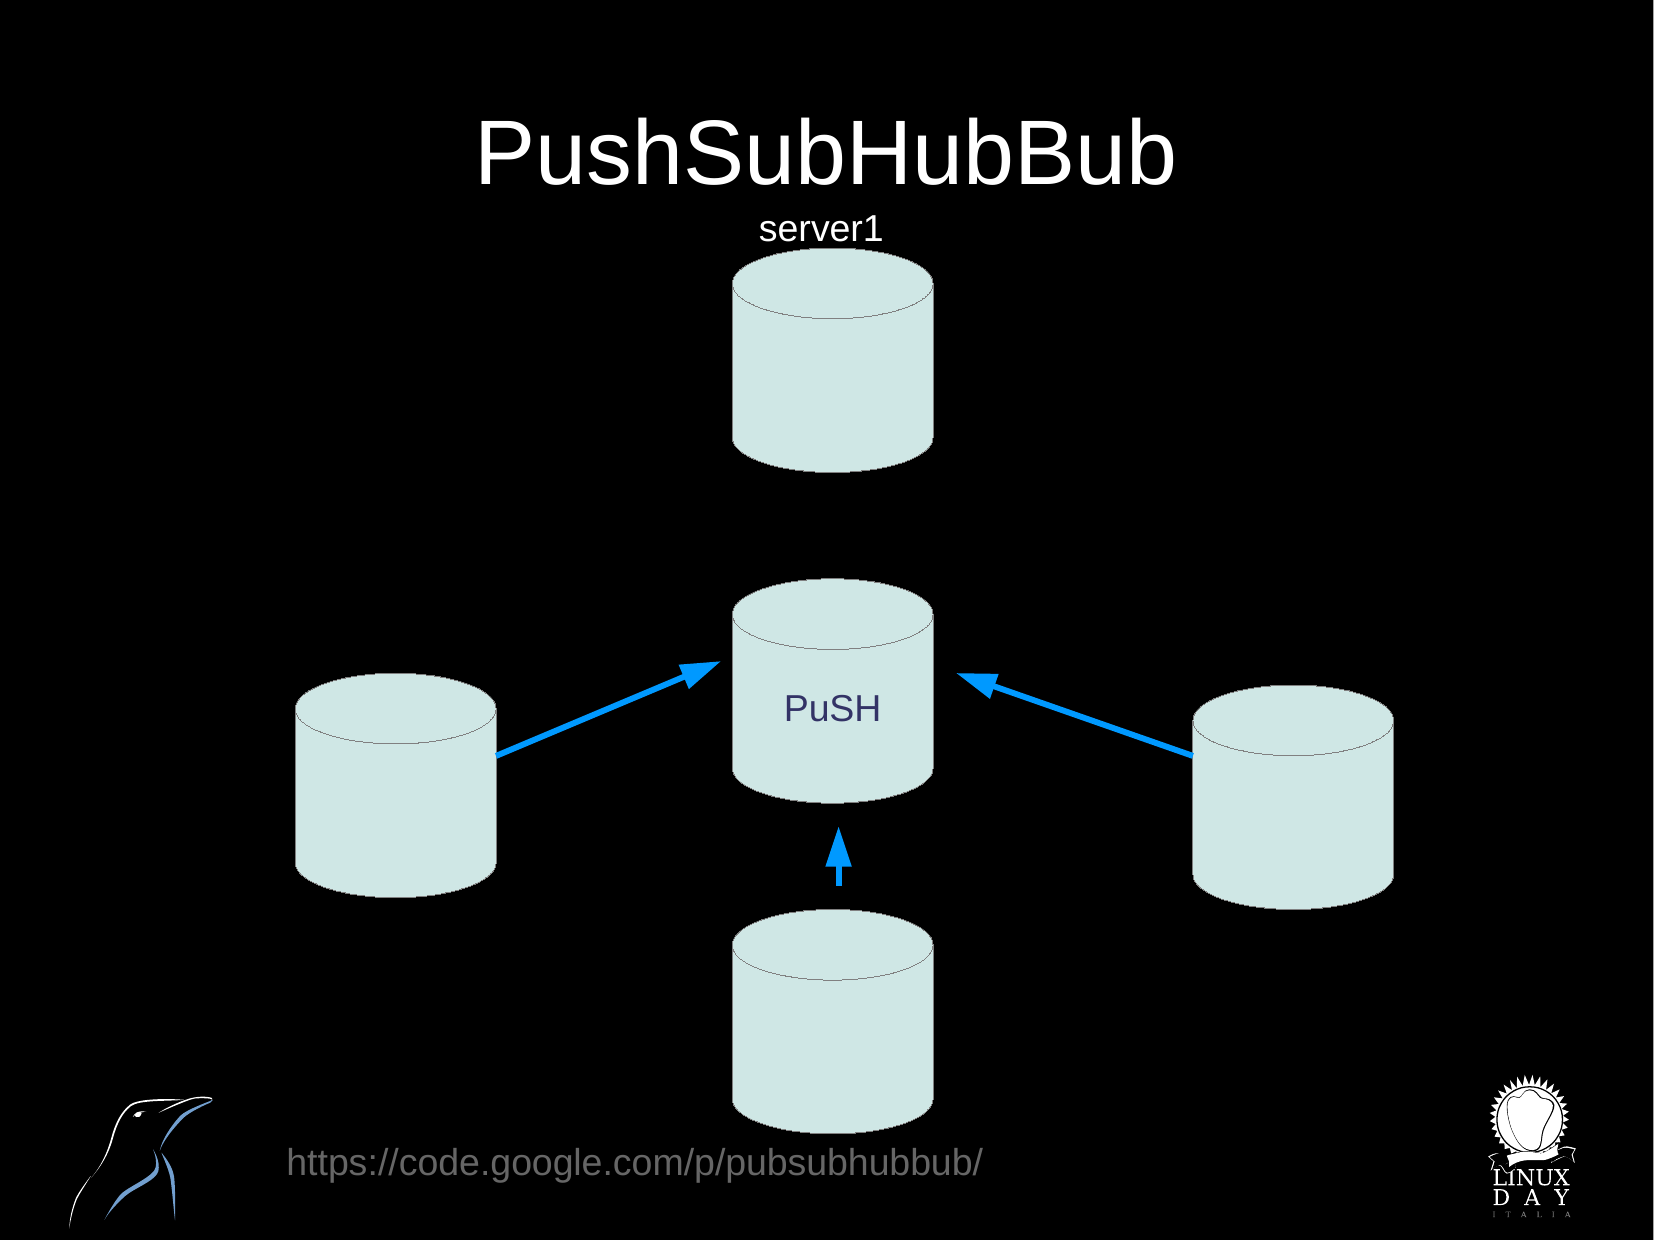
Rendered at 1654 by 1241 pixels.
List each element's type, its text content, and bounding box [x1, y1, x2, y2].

text_box [732, 257, 934, 473]
text_box [1192, 685, 1394, 910]
text_box server1 [744, 199, 970, 257]
text_box PuSH [732, 578, 934, 804]
text_box https://code.google.com/p/pubsubhubbub/ [271, 1133, 1441, 1191]
text_box [295, 673, 497, 898]
text_box [732, 909, 934, 1134]
title PushSubHubBub [82, 49, 1571, 257]
